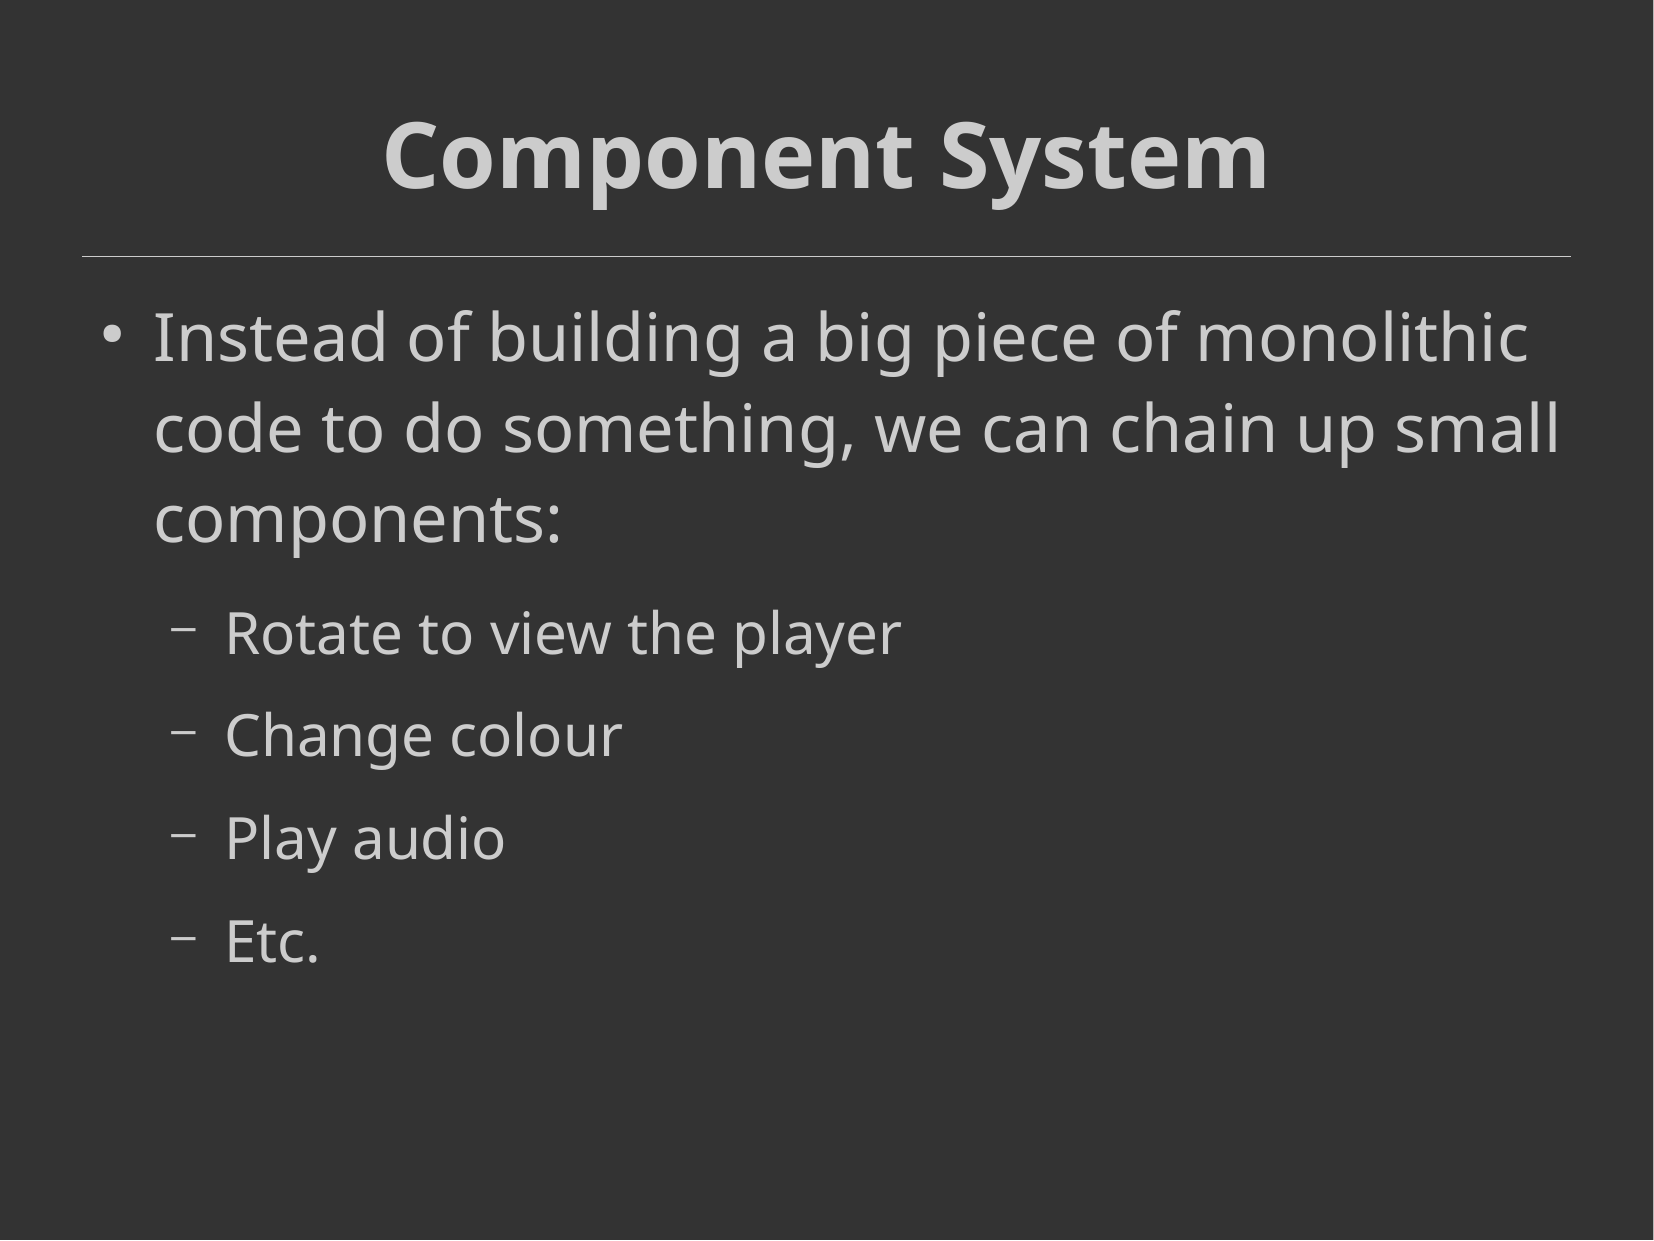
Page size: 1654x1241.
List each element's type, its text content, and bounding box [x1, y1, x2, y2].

list Instead of building a big piece of monolithic code to do something, we can chain up small components: Rotate to view the player Change colour Play audio Etc. [82, 290, 1571, 1010]
title Component System [82, 49, 1571, 257]
